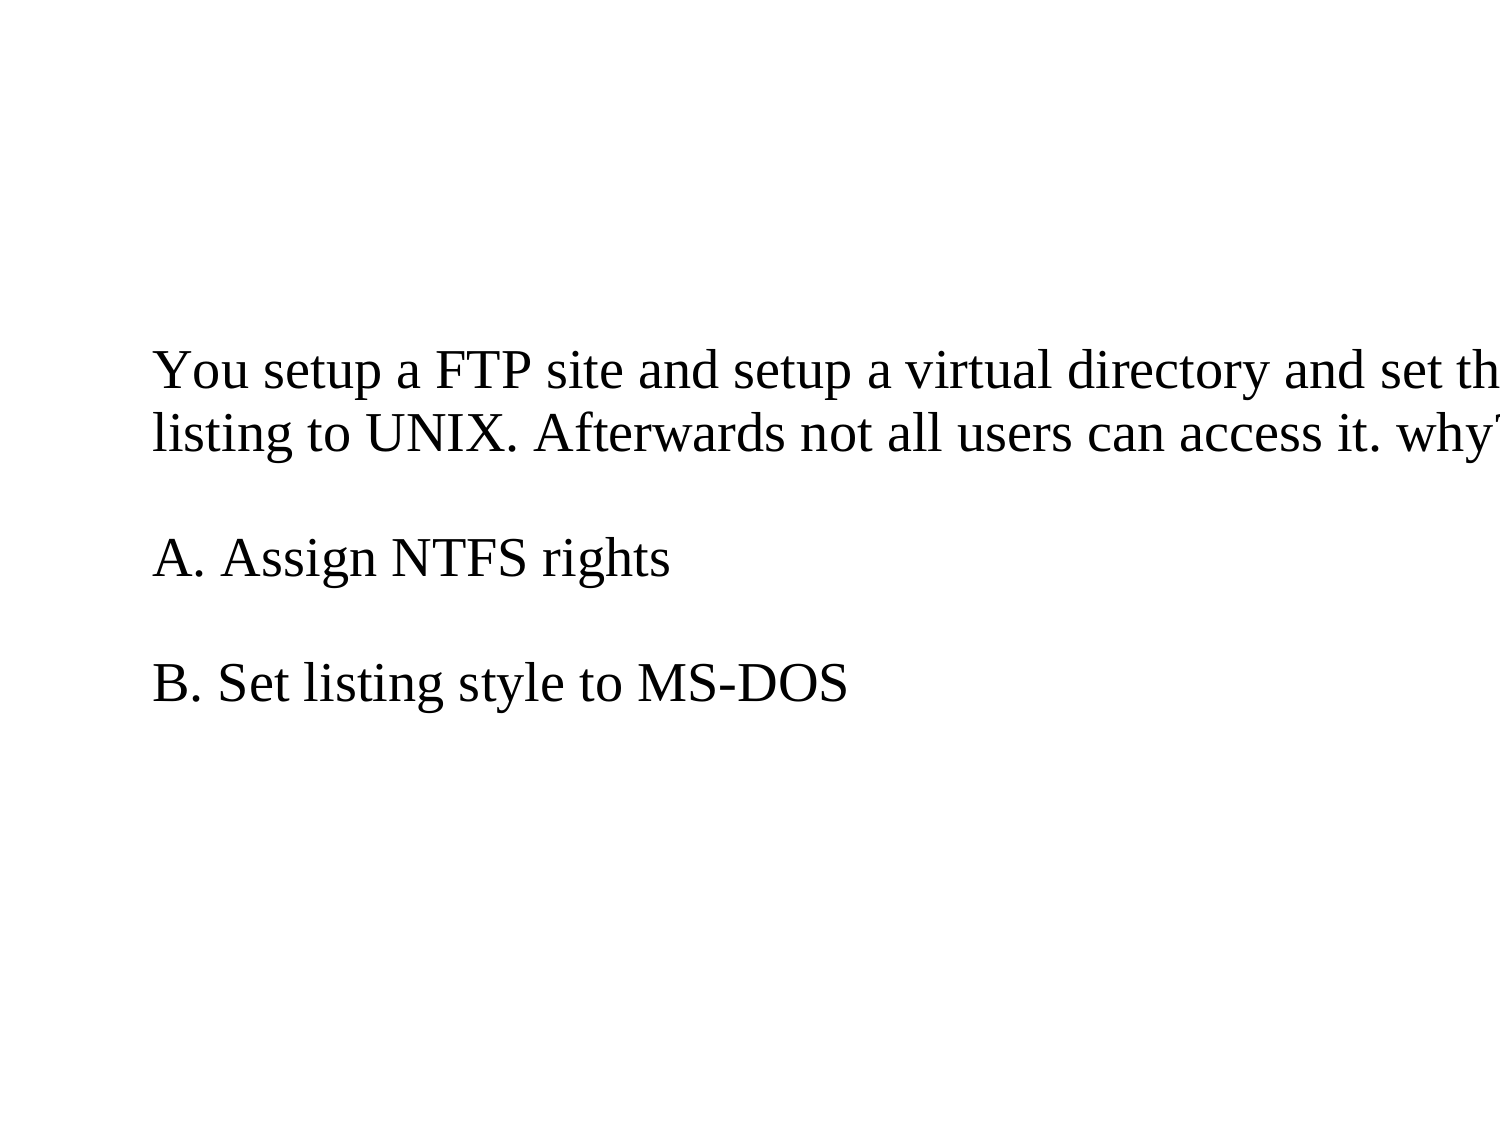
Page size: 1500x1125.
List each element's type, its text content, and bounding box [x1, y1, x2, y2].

text_box You setup a FTP site and setup a virtual directory and set the listing to UNIX. Afterwards not all users can access it. why? A. Assign NTFS rights B. Set listing style to MS-DOS [137, 330, 1500, 721]
